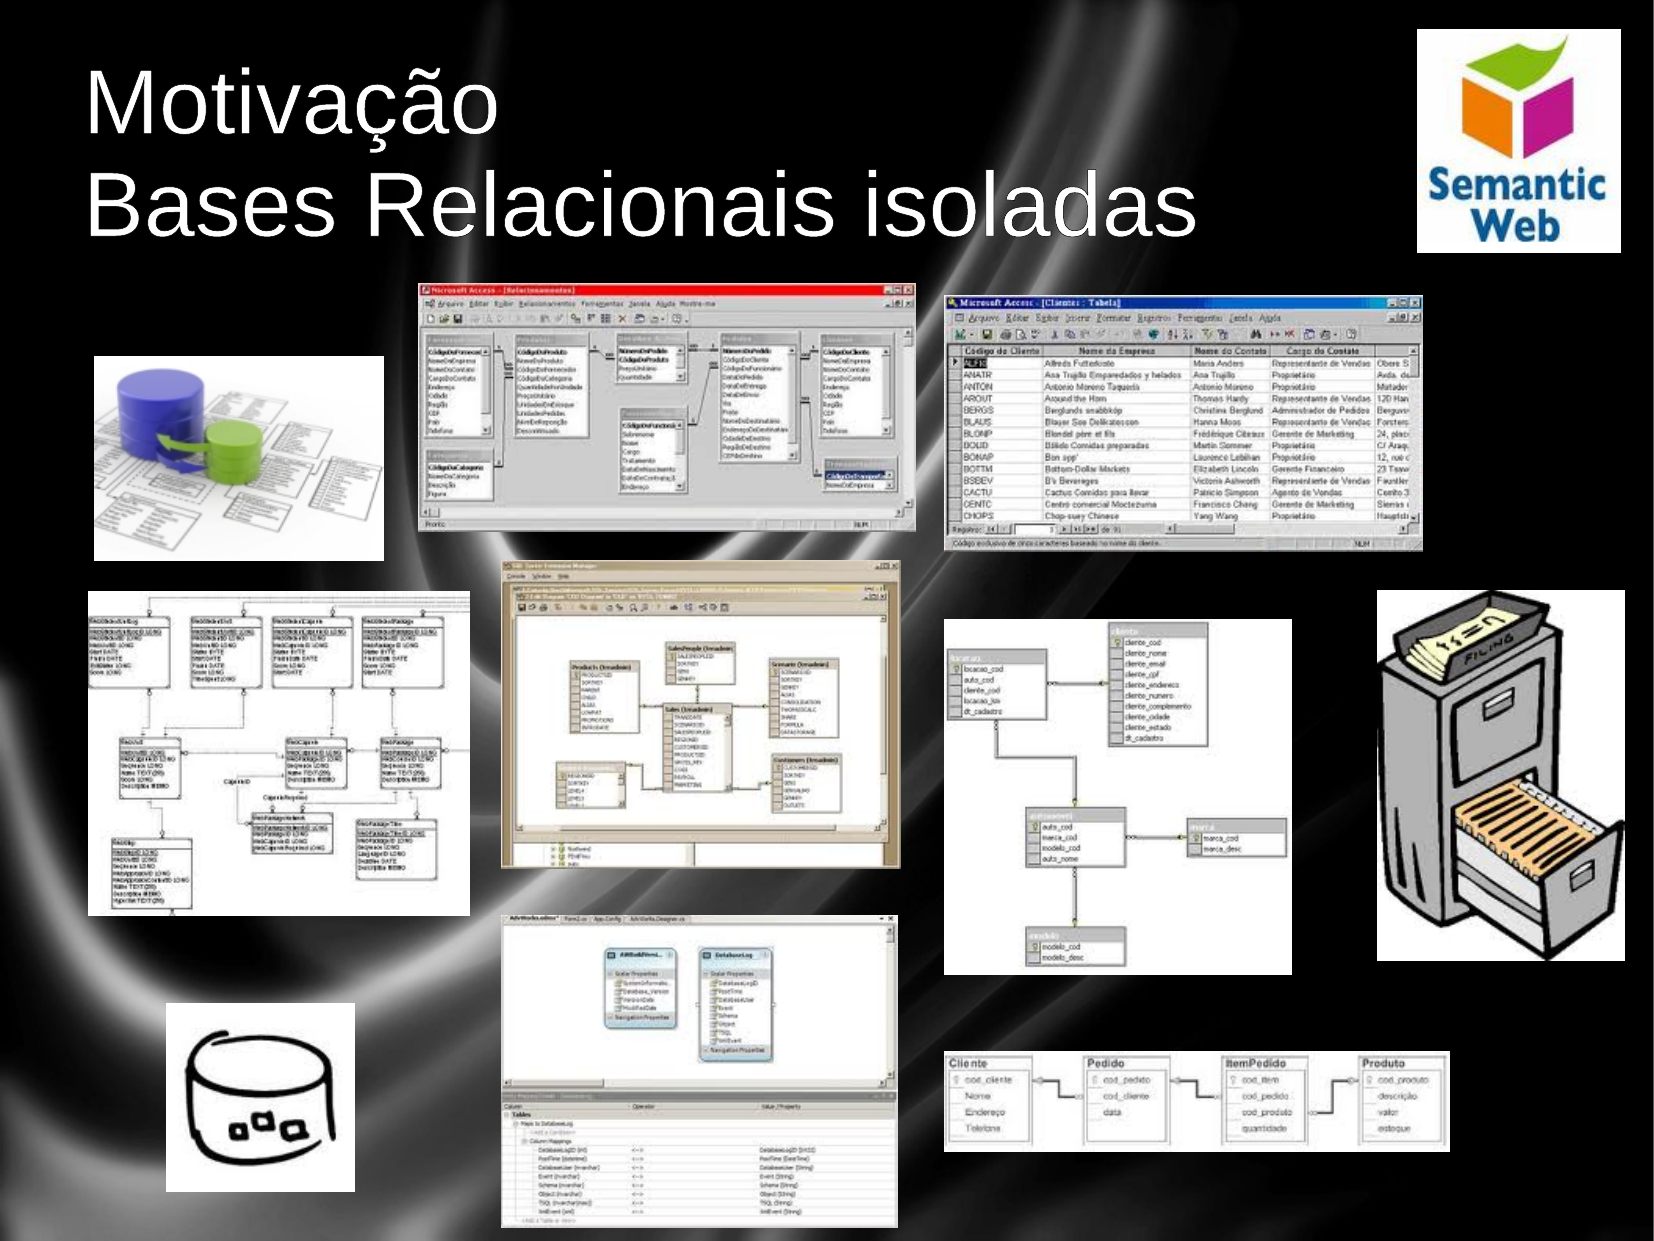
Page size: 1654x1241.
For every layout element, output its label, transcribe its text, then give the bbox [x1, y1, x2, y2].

picture [0, 0, 1654, 1241]
title Motivação Bases Relacionais isoladas [82, 49, 1359, 257]
